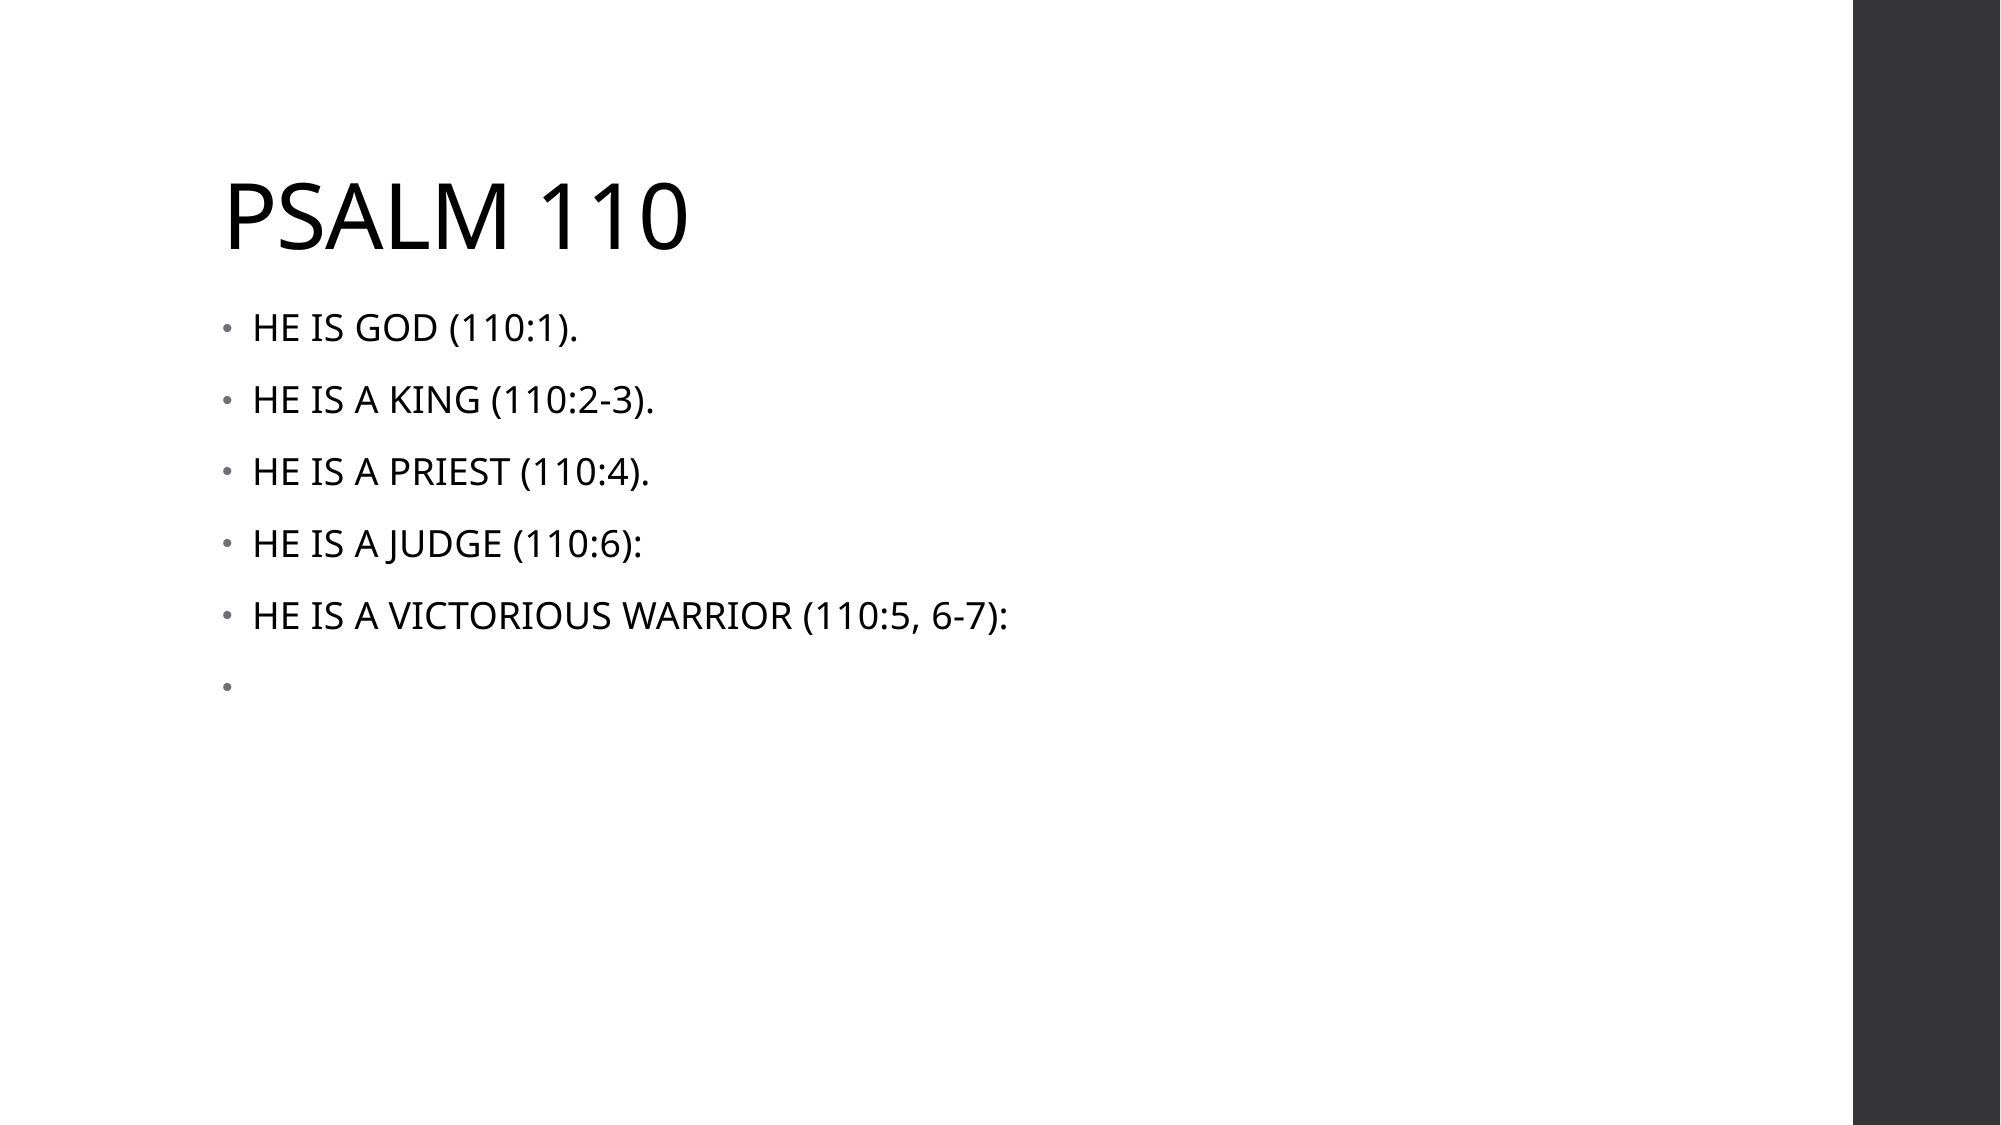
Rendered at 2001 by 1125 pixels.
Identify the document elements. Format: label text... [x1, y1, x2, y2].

list HE IS GOD (110:1). HE IS A KING (110:2-3). HE IS A PRIEST (110:4). HE IS A JUDGE (110:6): HE IS A VICTORIOUS WARRIOR (110:5, 6-7): [206, 299, 1617, 1014]
title PSALM 110 [206, 60, 1797, 278]
